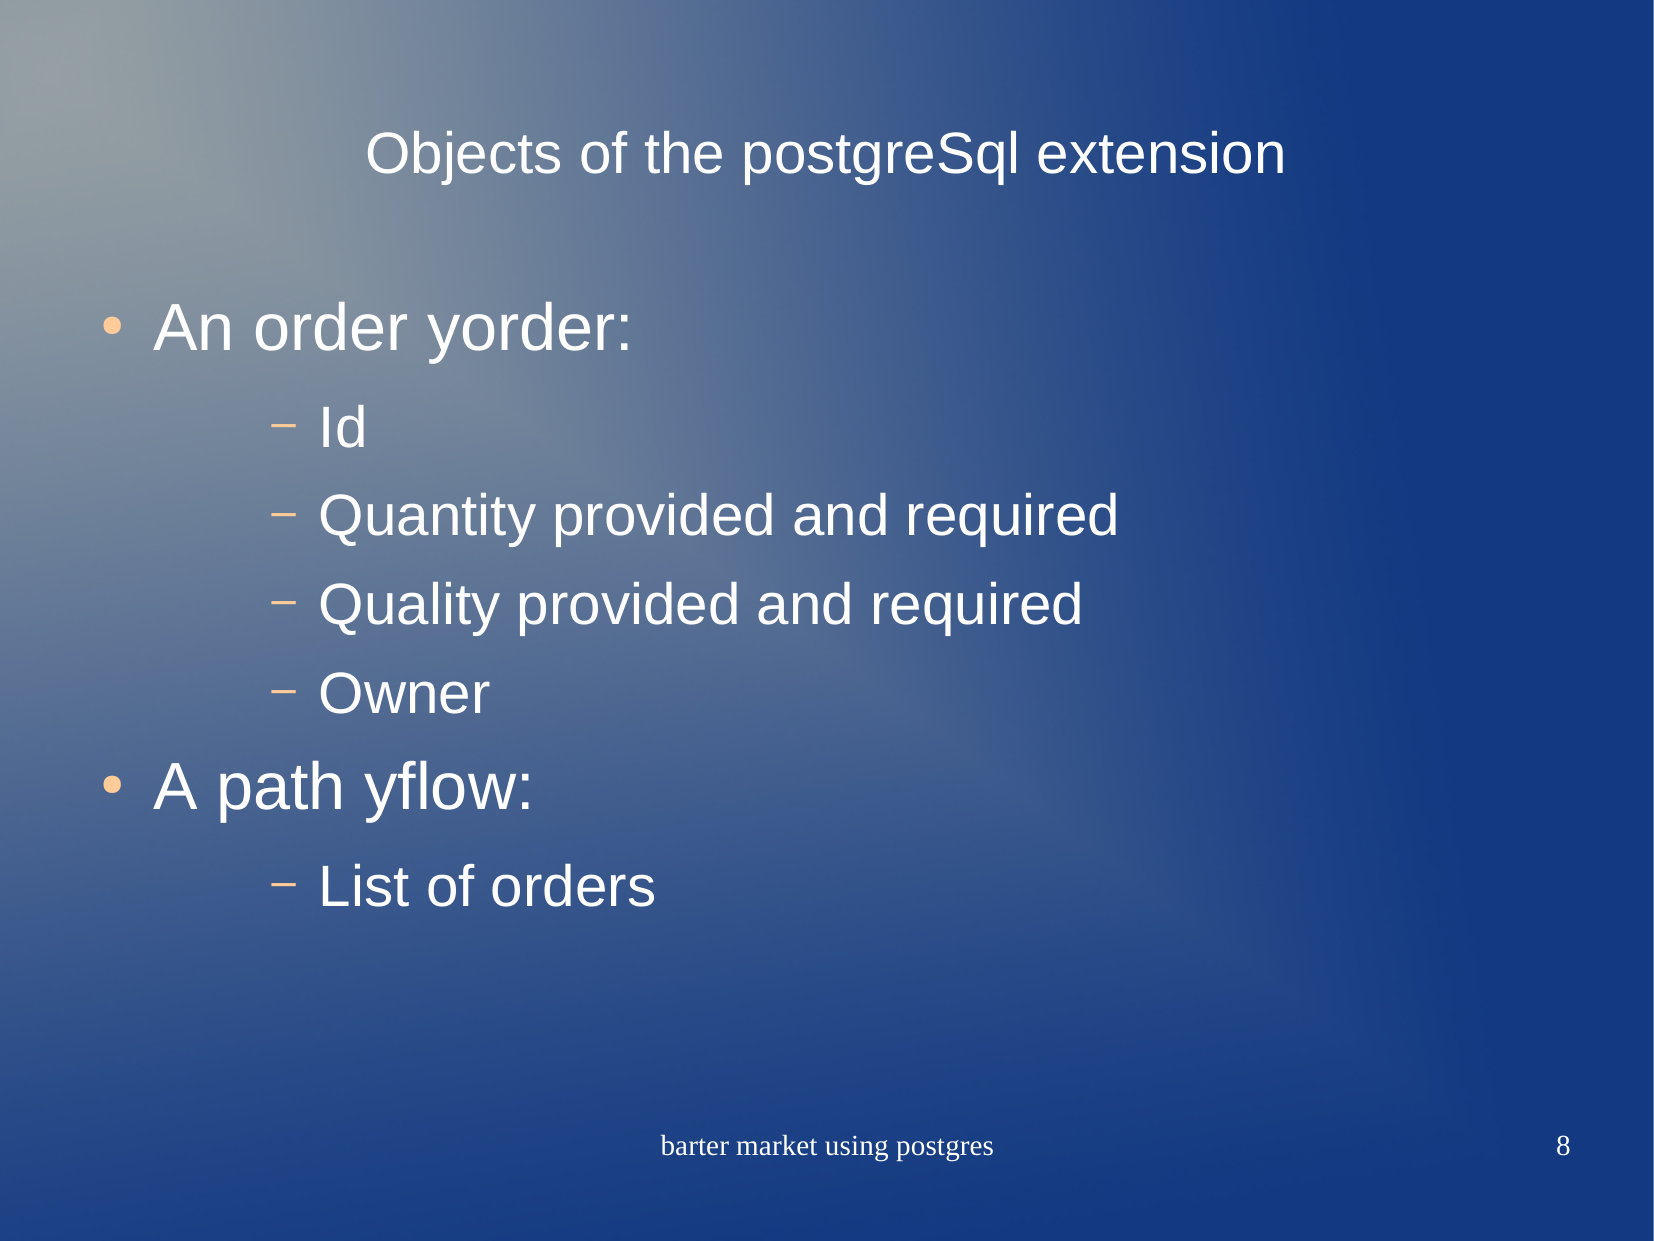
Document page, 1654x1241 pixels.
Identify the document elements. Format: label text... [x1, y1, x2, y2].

picture [0, 0, 1654, 1241]
title Objects of the postgreSql extension [82, 49, 1571, 257]
list An order yorder: Id Quantity provided and required Quality provided and required Owner A path yflow: List of orders [82, 290, 1571, 1052]
